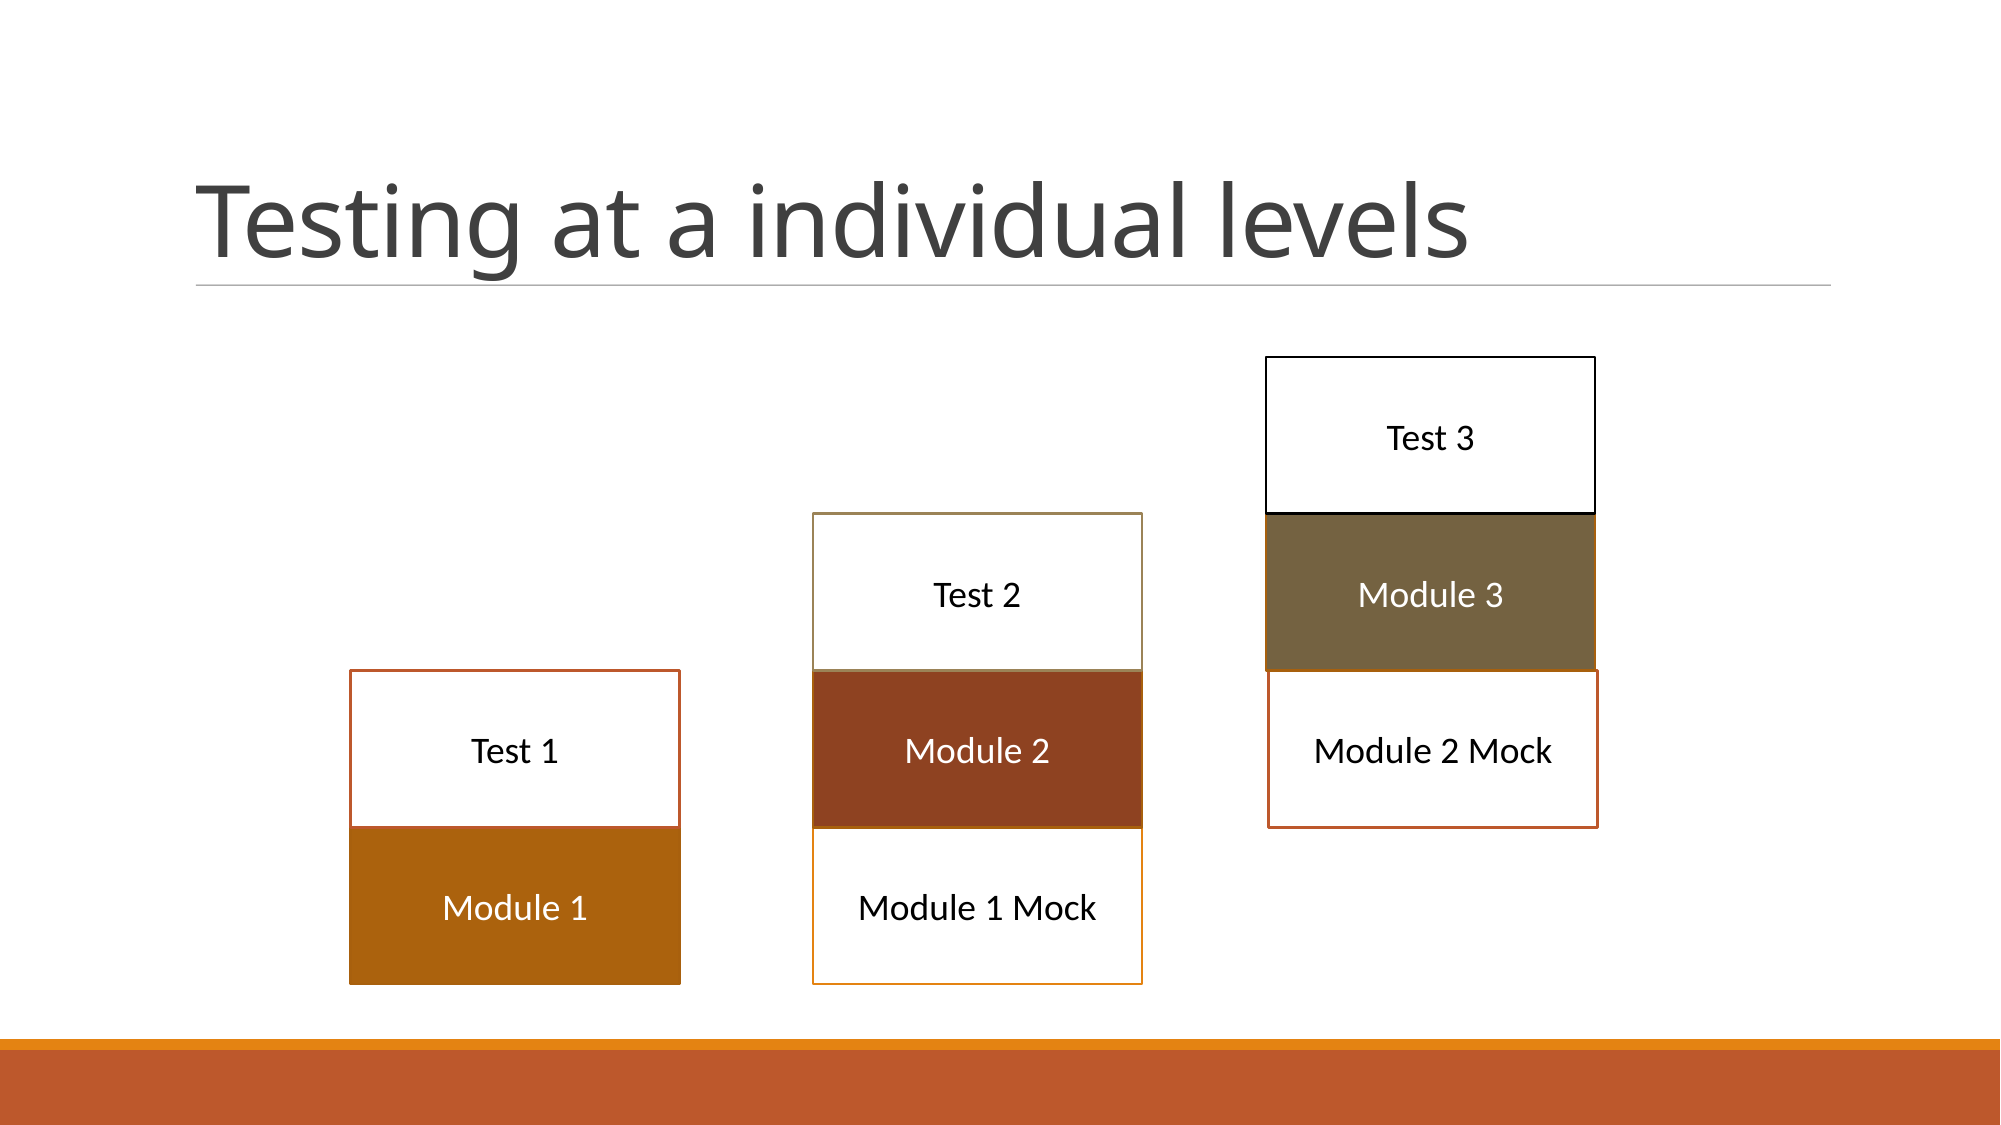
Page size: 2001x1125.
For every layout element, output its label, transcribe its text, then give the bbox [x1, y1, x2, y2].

text_box Module 2 Mock [1268, 670, 1598, 828]
text_box Test 2 [812, 513, 1142, 671]
text_box Module 1 [350, 828, 680, 985]
text_box Test 3 [1266, 356, 1596, 514]
text_box Module 2 [812, 671, 1142, 828]
text_box Module 1 Mock [812, 828, 1142, 985]
text_box Test 1 [350, 670, 680, 828]
title Testing at a individual levels [180, 47, 1830, 285]
text_box Module 3 [1266, 514, 1596, 671]
